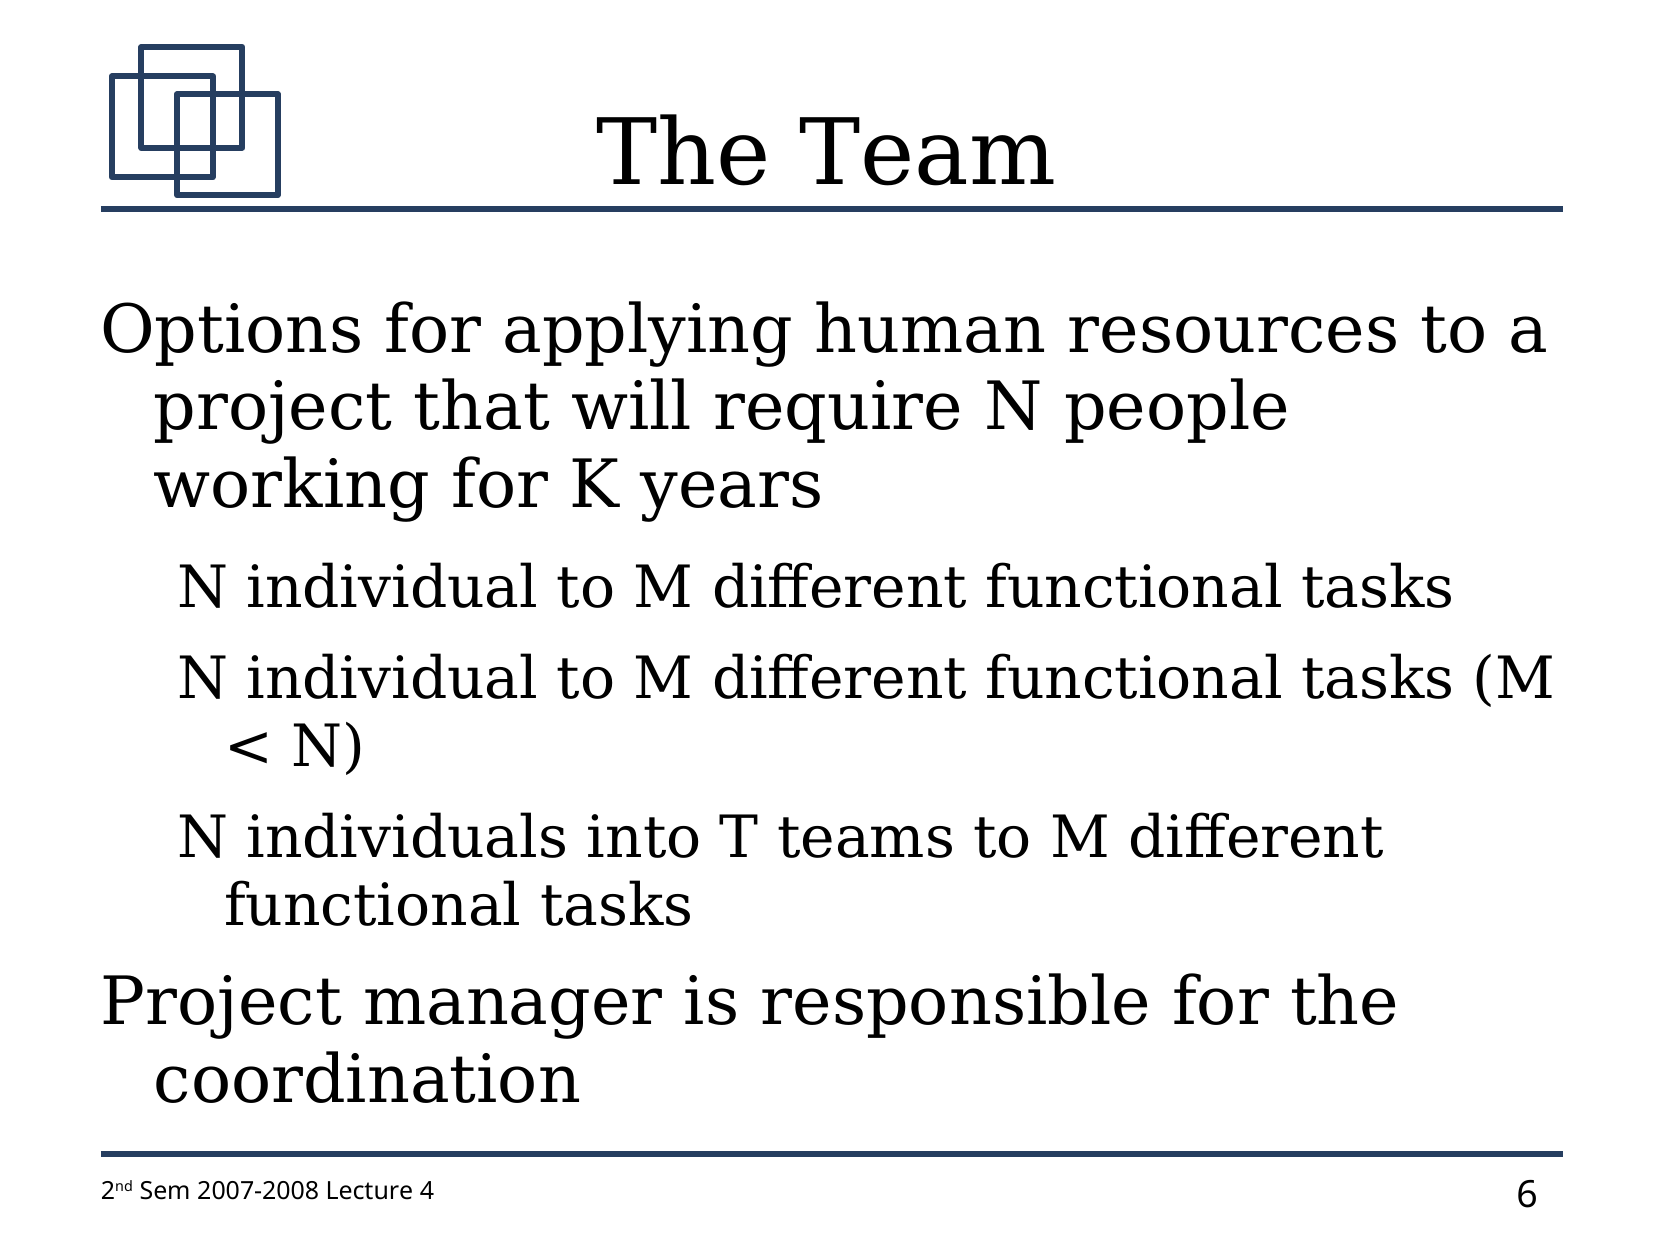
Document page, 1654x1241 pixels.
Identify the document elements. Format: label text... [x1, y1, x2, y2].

title The Team [82, 49, 1571, 257]
list Options for applying human resources to a project that will require N people working for K years N individual to M different functional tasks N individual to M different functional tasks (M < N) N individuals into T teams to M different functional tasks Project manager is responsible for the coordination [82, 290, 1571, 1119]
